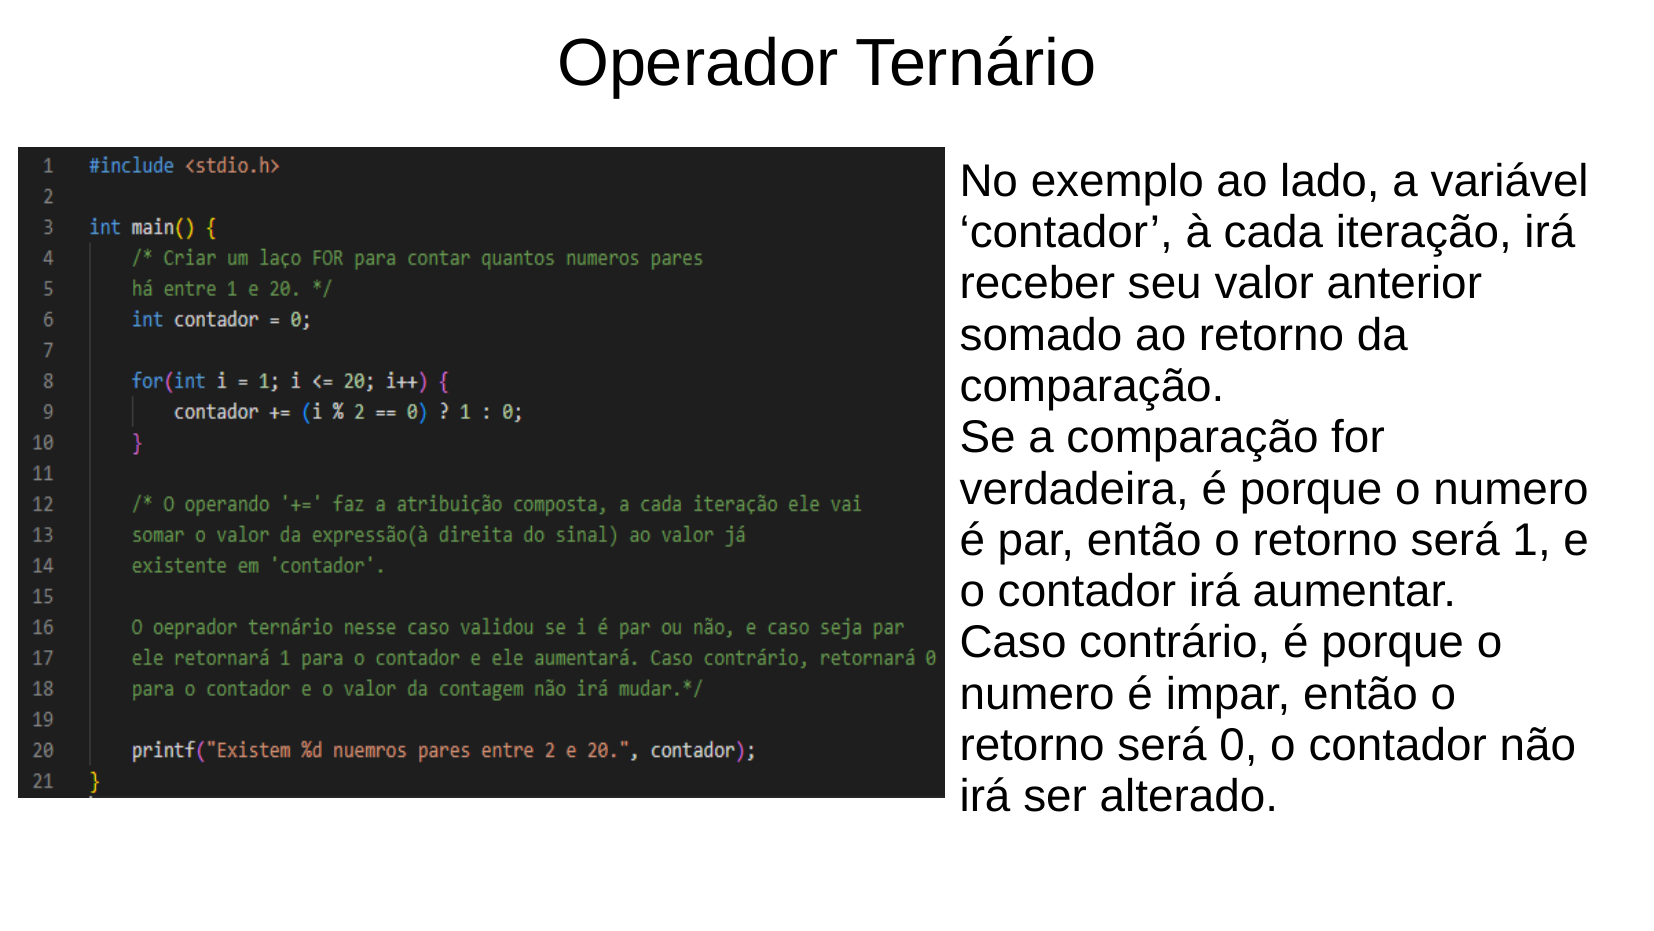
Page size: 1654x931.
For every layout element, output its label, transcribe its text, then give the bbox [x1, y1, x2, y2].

title Operador Ternário [82, 7, 1571, 119]
picture [18, 147, 945, 798]
text_box No exemplo ao lado, a variável ‘contador’, à cada iteração, irá receber seu valor anterior somado ao retorno da comparação. Se a comparação for verdadeira, é porque o numero é par, então o retorno será 1, e o contador irá aumentar. Caso contrário, é porque o numero é impar, então o retorno será 0, o contador não irá ser alterado. [944, 147, 1625, 886]
